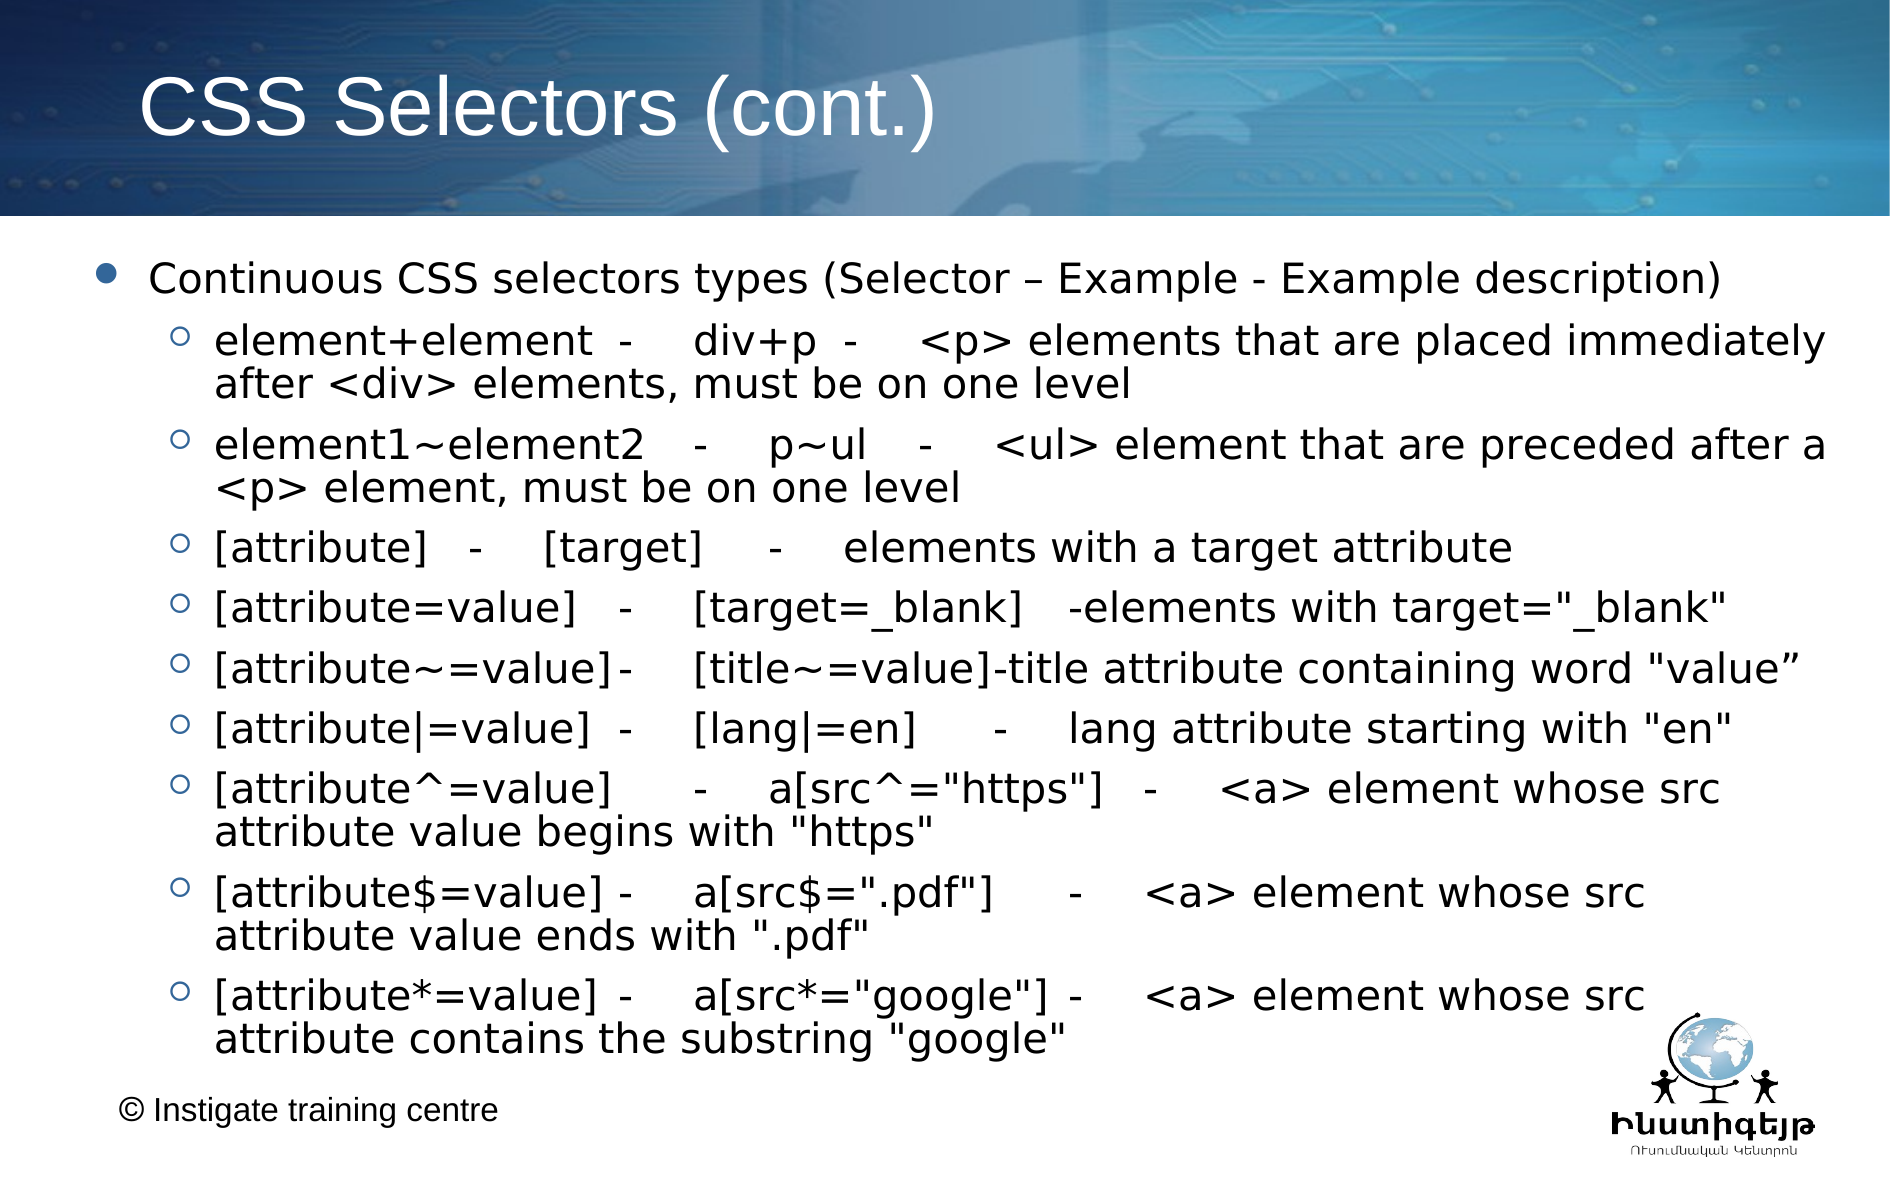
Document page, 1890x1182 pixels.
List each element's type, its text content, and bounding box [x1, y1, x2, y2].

picture [1612, 1012, 1815, 1157]
list Continuous CSS selectors types (Selector – Example - Example description) element+element - div+p - <p> elements that are placed immediately after <div> elements, must be on one level element1~element2 - p~ul - <ul> element that are preceded after a <p> element, must be on one level [attribute] - [target] - elements with a target attribute [attribute=value] - [target=_blank] -elements with target="_blank" [attribute~=value] - [title~=value] -title attribute containing word "value” [attribute|=value] - [lang|=en] - lang attribute starting with "en" [attribute^=value] - a[src^="https"] - <a> element whose src attribute value begins with "https" [attribute$=value] - a[src$=".pdf"] - <a> element whose src attribute value ends with ".pdf" [attribute*=value] - a[src*="google"] - <a> element whose src attribute contains the substring "google" [93, 258, 1838, 283]
picture [0, 0, 1890, 216]
